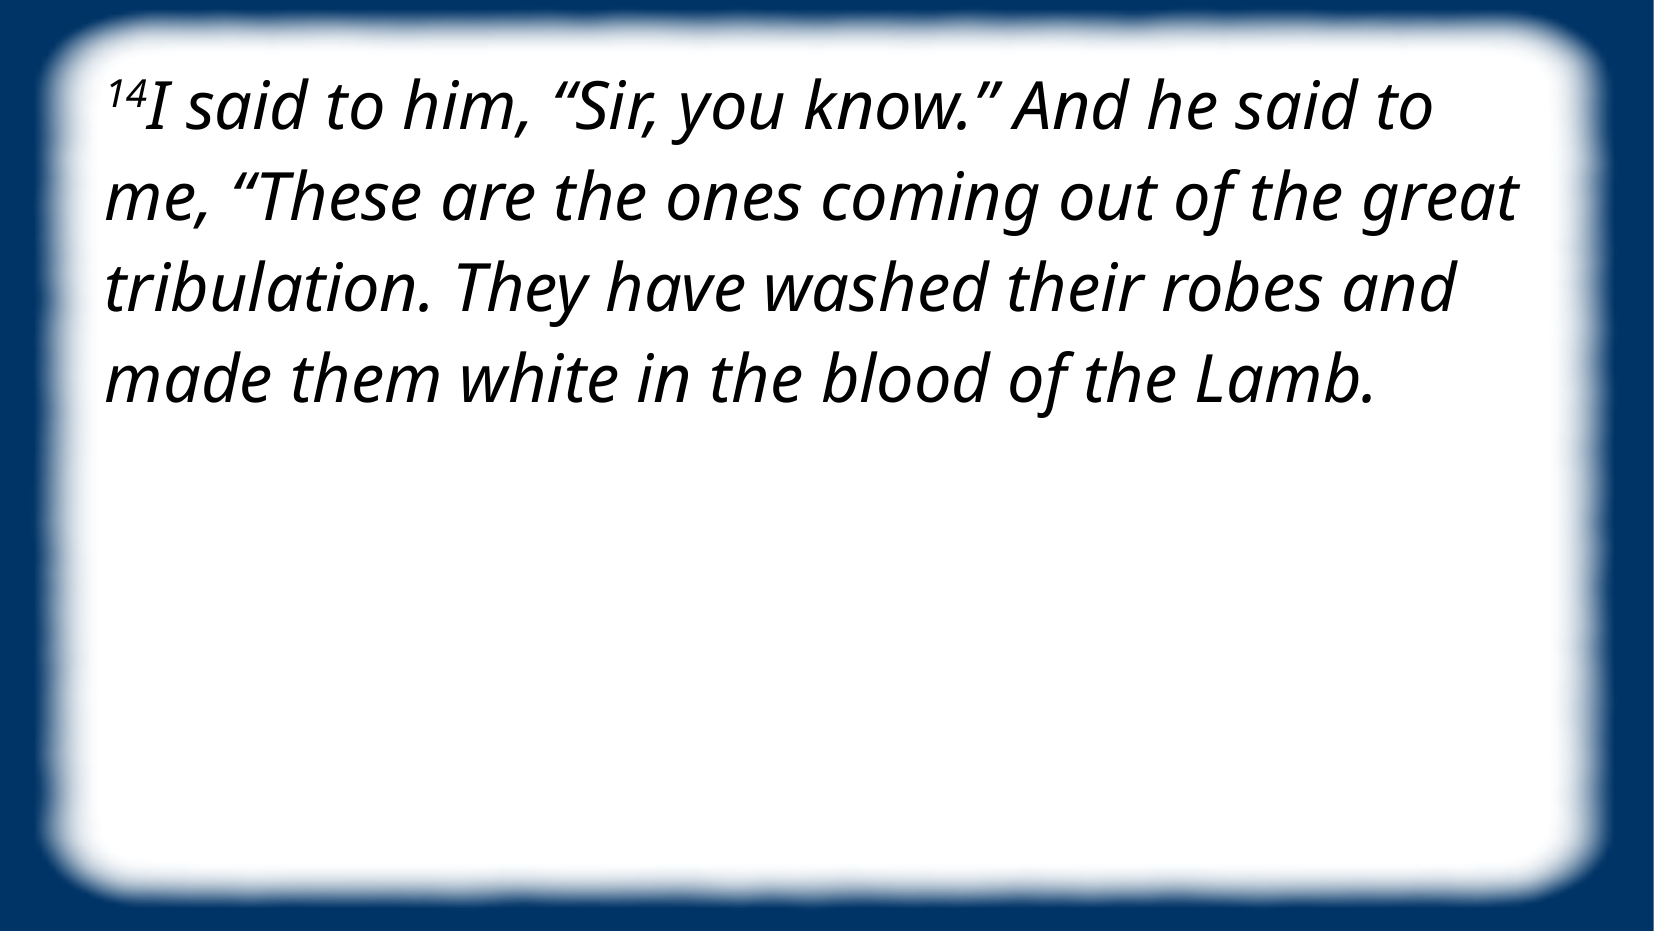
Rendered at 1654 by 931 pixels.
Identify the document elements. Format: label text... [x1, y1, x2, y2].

picture [0, 0, 1654, 931]
text_box 14I said to him, “Sir, you know.” And he said to me, “These are the ones coming out of the great tribulation. They have washed their robes and made them white in the blood of the Lamb. [90, 51, 1561, 436]
